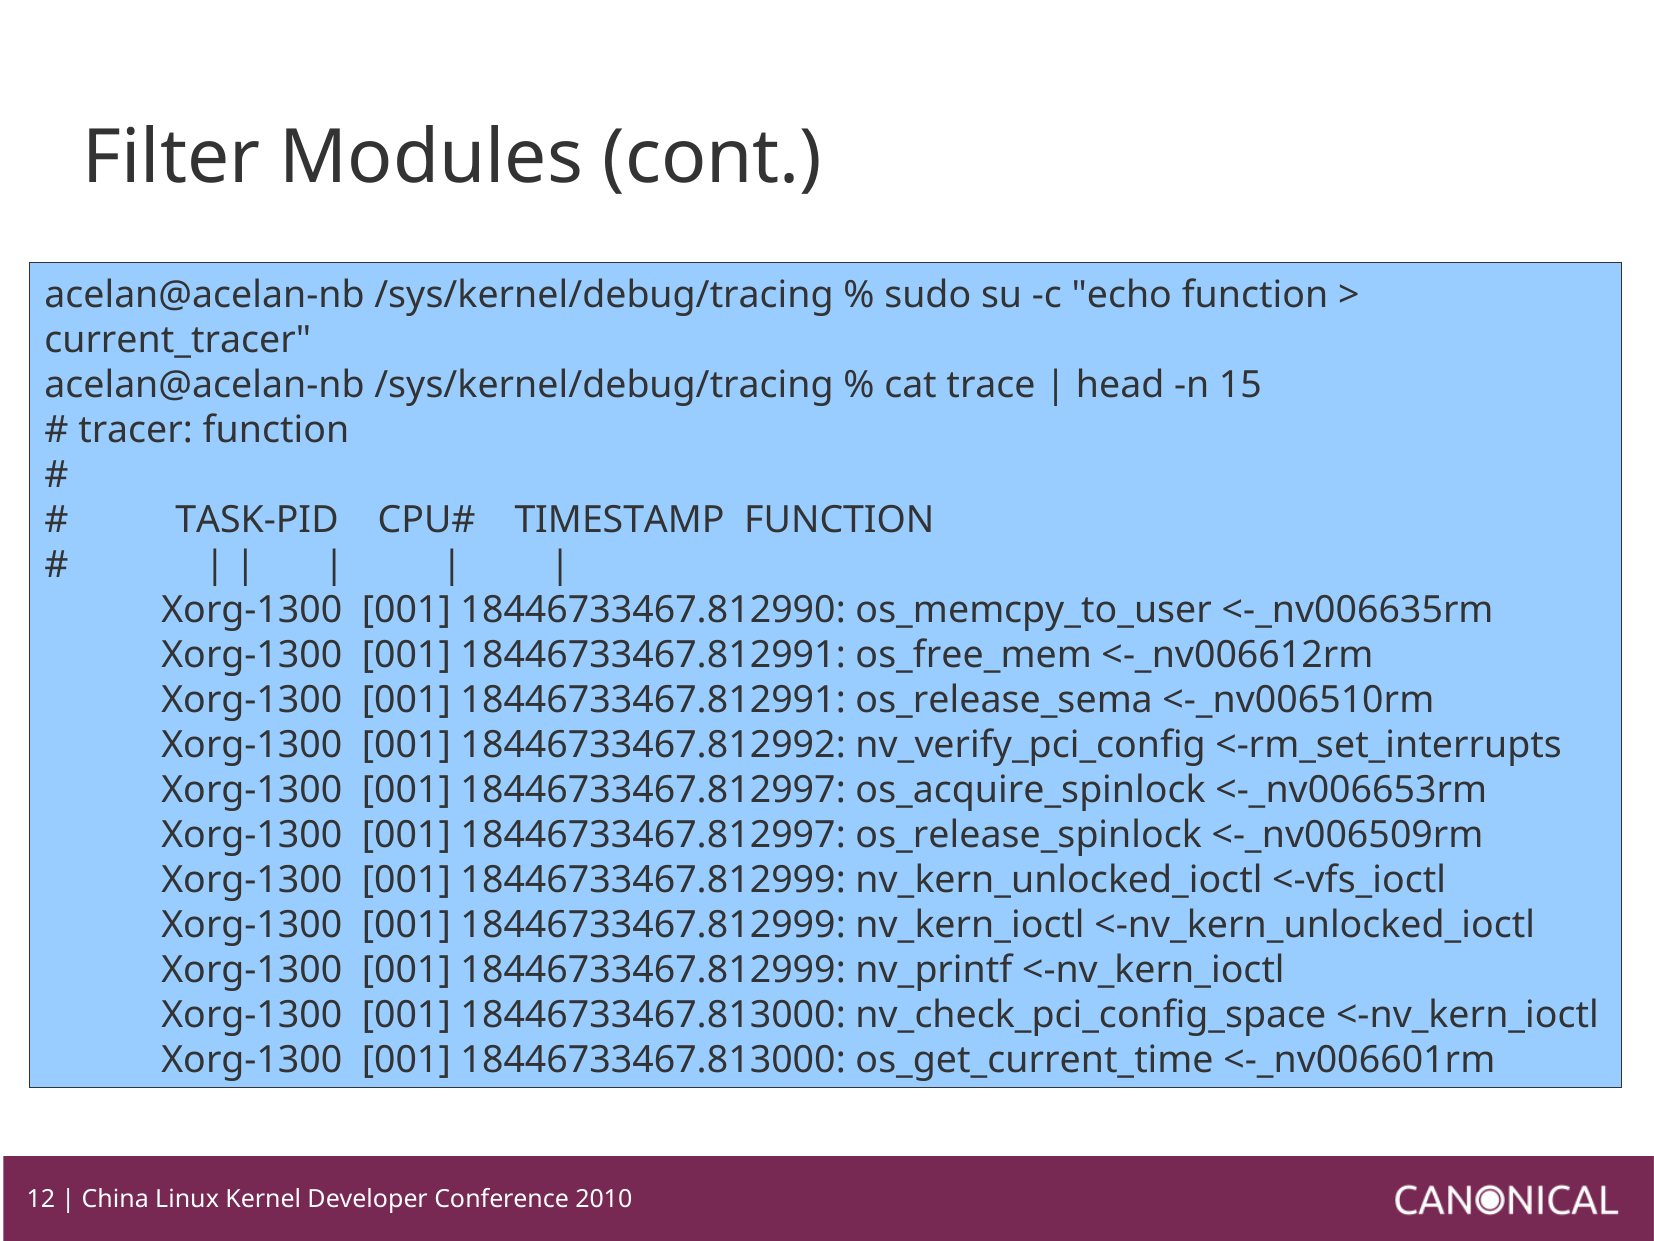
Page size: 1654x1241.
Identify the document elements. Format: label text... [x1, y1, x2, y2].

title Filter Modules (cont.) [82, 56, 1571, 249]
text_box acelan@acelan-nb /sys/kernel/debug/tracing % sudo su -c "echo function > current_tracer" acelan@acelan-nb /sys/kernel/debug/tracing % cat trace | head -n 15 # tracer: function # # TASK-PID CPU# TIMESTAMP FUNCTION # | | | | | Xorg-1300 [001] 18446733467.812990: os_memcpy_to_user <-_nv006635rm Xorg-1300 [001] 18446733467.812991: os_free_mem <-_nv006612rm Xorg-1300 [001] 18446733467.812991: os_release_sema <-_nv006510rm Xorg-1300 [001] 18446733467.812992: nv_verify_pci_config <-rm_set_interrupts Xorg-1300 [001] 18446733467.812997: os_acquire_spinlock <-_nv006653rm Xorg-1300 [001] 18446733467.812997: os_release_spinlock <-_nv006509rm Xorg-1300 [001] 18446733467.812999: nv_kern_unlocked_ioctl <-vfs_ioctl Xorg-1300 [001] 18446733467.812999: nv_kern_ioctl <-nv_kern_unlocked_ioctl Xorg-1300 [001] 18446733467.812999: nv_printf <-nv_kern_ioctl Xorg-1300 [001] 18446733467.813000: nv_check_pci_config_space <-nv_kern_ioctl Xorg-1300 [001] 18446733467.813000: os_get_current_time <-_nv006601rm [29, 285, 1622, 1066]
picture [3, 1156, 1654, 1241]
